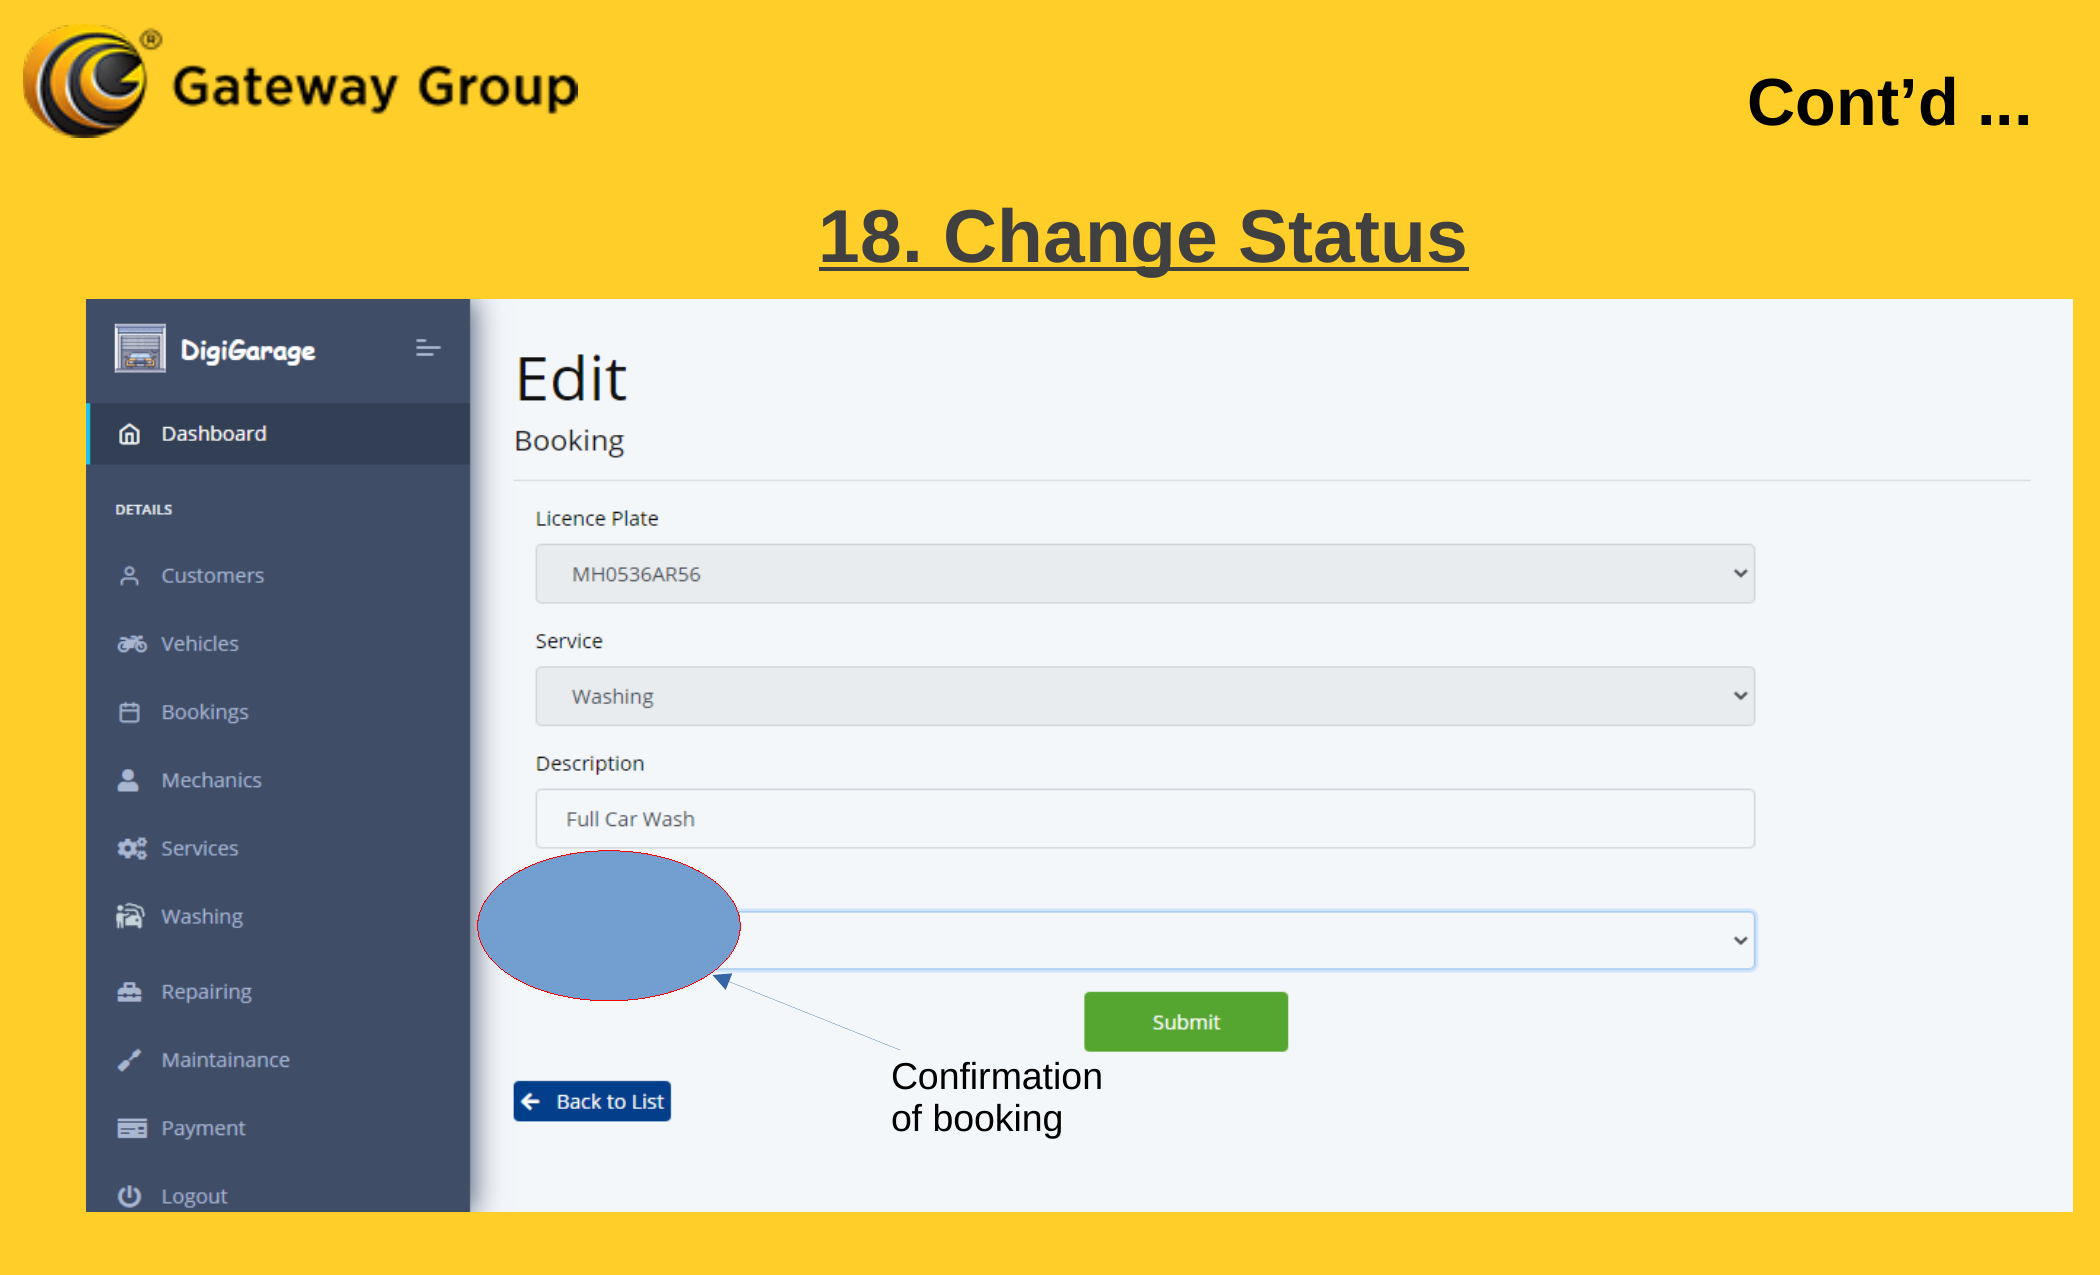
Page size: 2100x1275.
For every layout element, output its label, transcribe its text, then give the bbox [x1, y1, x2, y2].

text_box Confirmation of booking [876, 1047, 1139, 1147]
picture [23, 24, 578, 138]
picture [86, 299, 2073, 1212]
text_box 18. Change Status [787, 187, 1501, 299]
text_box Cont’d ... [1732, 57, 2063, 147]
text_box [477, 850, 741, 1001]
